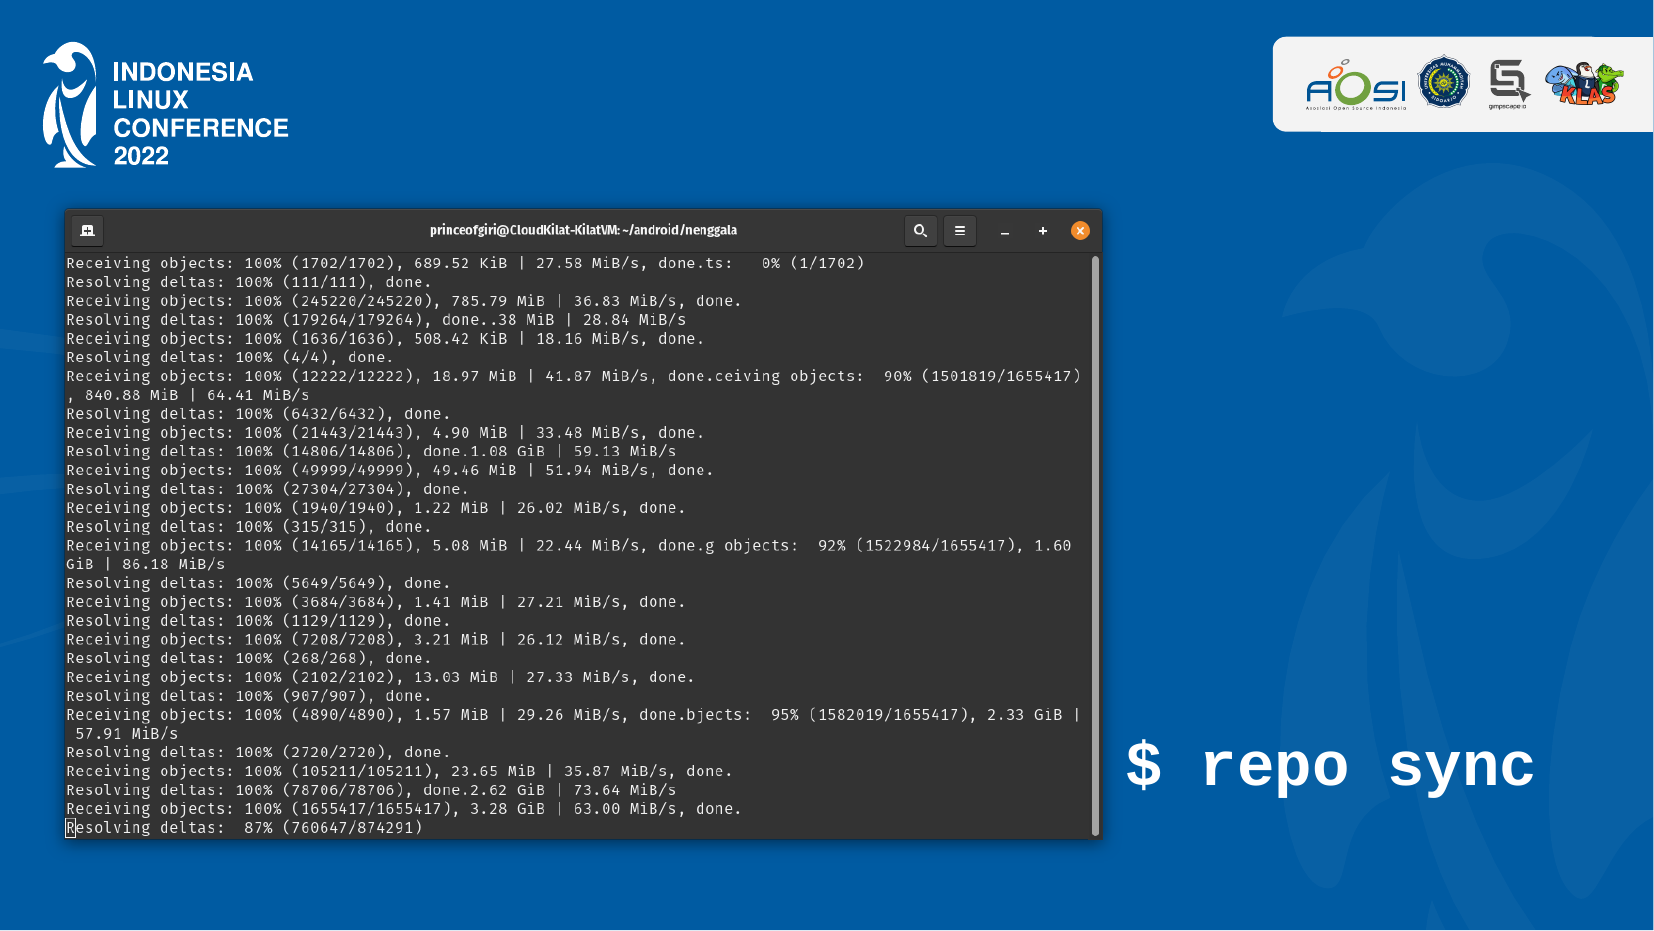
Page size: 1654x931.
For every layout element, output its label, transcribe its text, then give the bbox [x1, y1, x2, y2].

picture [40, 187, 1126, 866]
title $ repo sync [1126, 712, 1576, 826]
picture [1545, 62, 1624, 105]
picture [1417, 54, 1471, 108]
